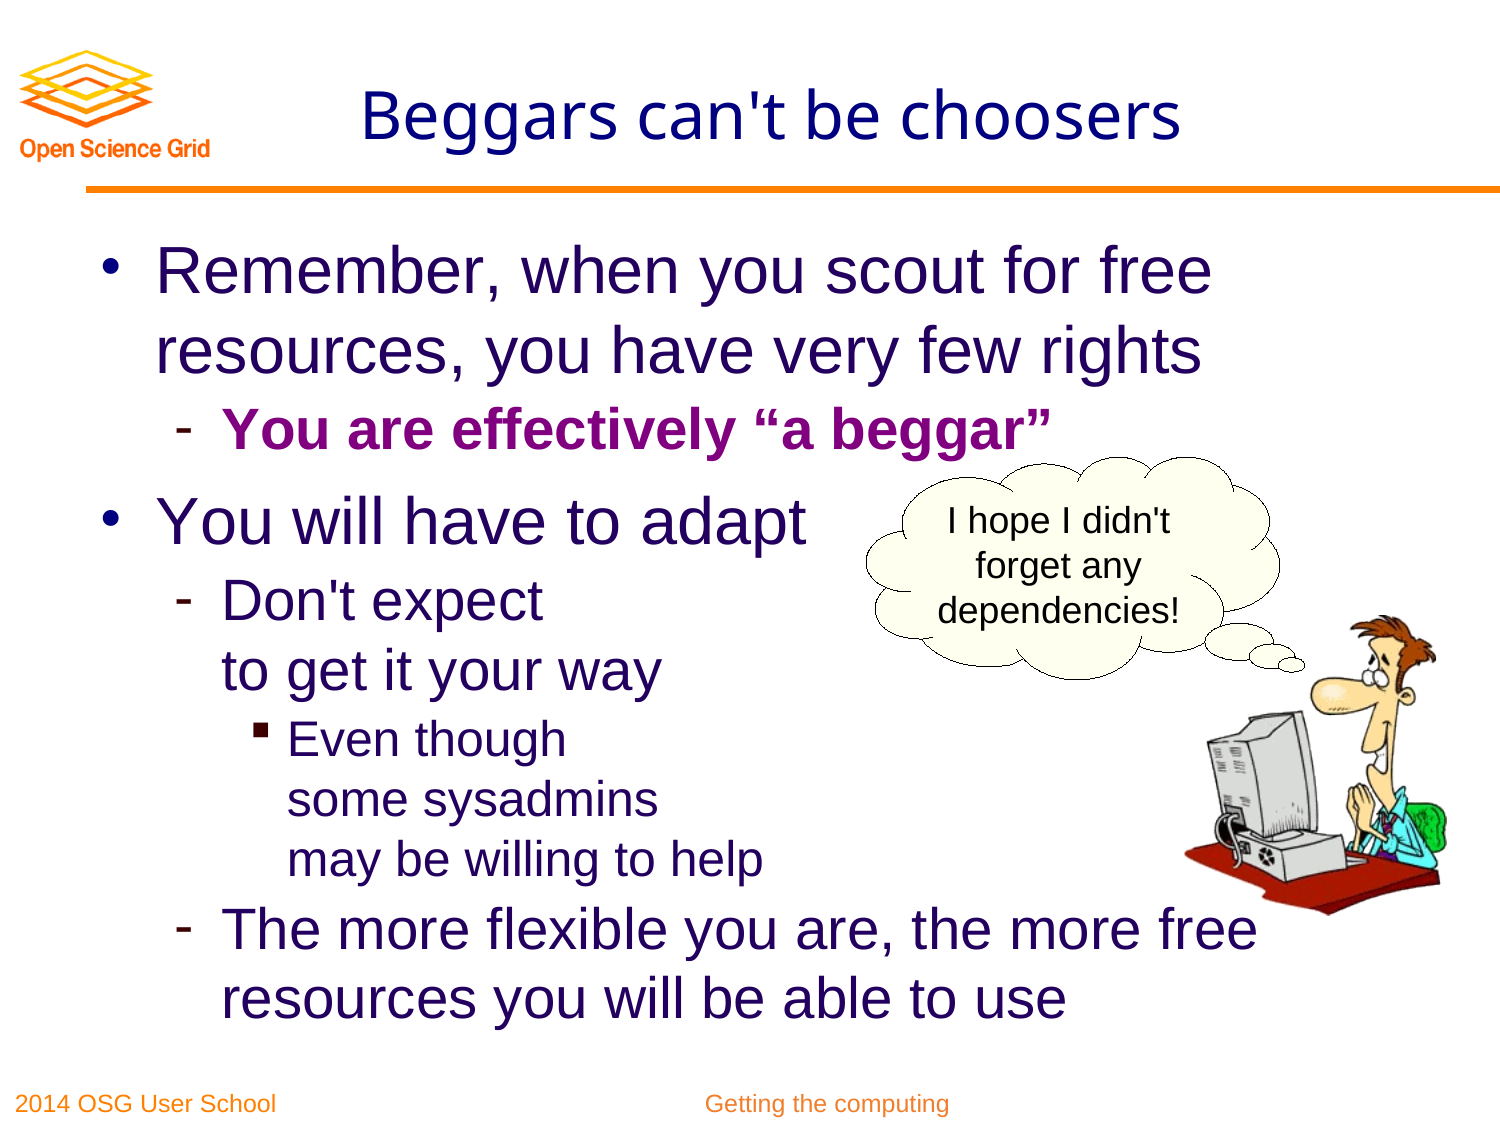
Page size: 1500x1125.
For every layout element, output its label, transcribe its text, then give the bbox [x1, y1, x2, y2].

picture [0, 27, 201, 179]
title Beggars can't be choosers [201, 18, 1342, 207]
picture [1184, 615, 1447, 916]
list Remember, when you scout for free resources, you have very few rights You are effectively “a beggar” You will have to adapt Don't expect to get it your way Even though some sysadmins may be willing to help The more flexible you are, the more free resources you will be able to use [84, 218, 1347, 1069]
text_box I hope I didn't forget any dependencies! [866, 457, 1305, 680]
